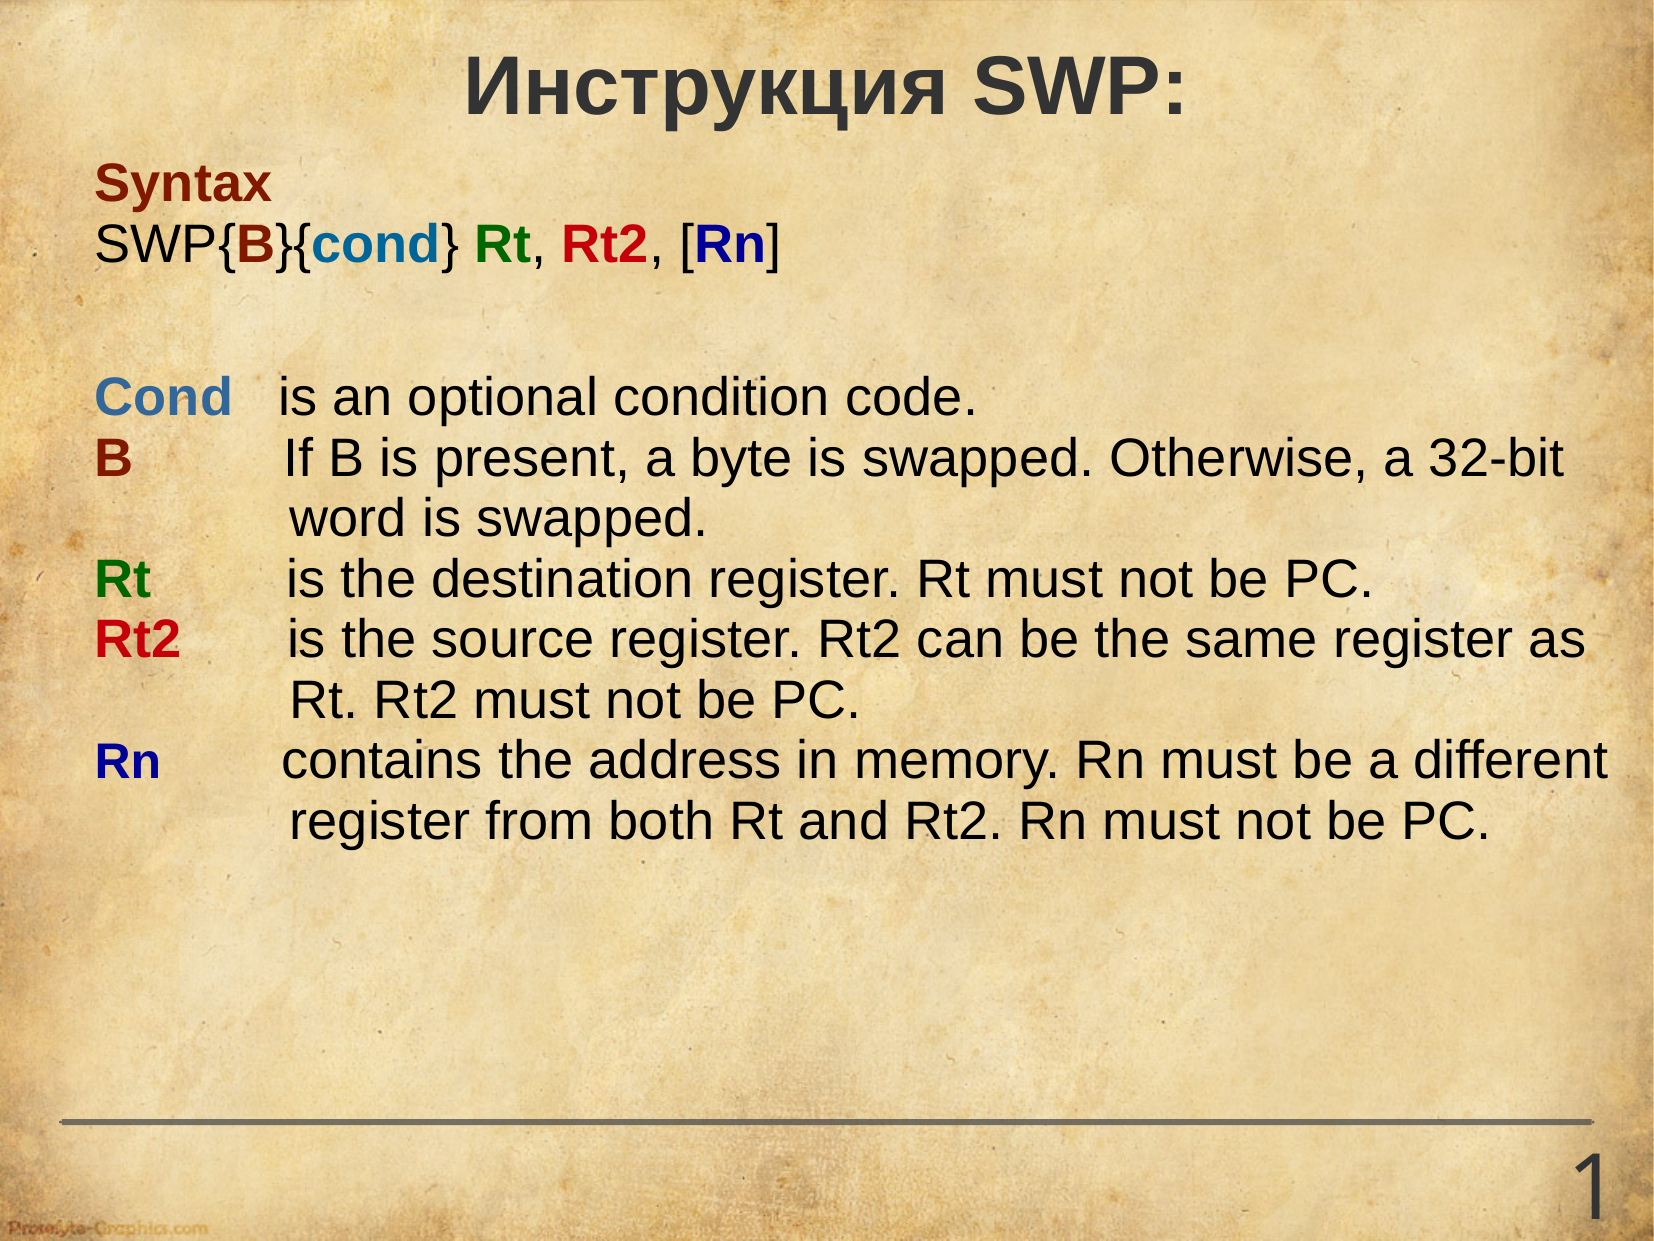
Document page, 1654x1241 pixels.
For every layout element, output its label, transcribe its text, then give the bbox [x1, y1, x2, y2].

title Инструкция SWP: [82, 0, 1571, 189]
text_box <номер> [1553, 1114, 1648, 1236]
picture [0, 0, 1654, 1241]
subtitle Syntax SWP{B}{cond} Rt, Rt2, [Rn] Сond is an optional condition code. B If B is present, a byte is swapped. Otherwise, a 32-bit word is swapped. Rt is the destination register. Rt must not be PC. Rt2 is the source register. Rt2 can be the same register as Rt. Rt2 must not be PC. Rn contains the address in memory. Rn must be a different register from both Rt and Rt2. Rn must not be PC. [94, 150, 1630, 1040]
